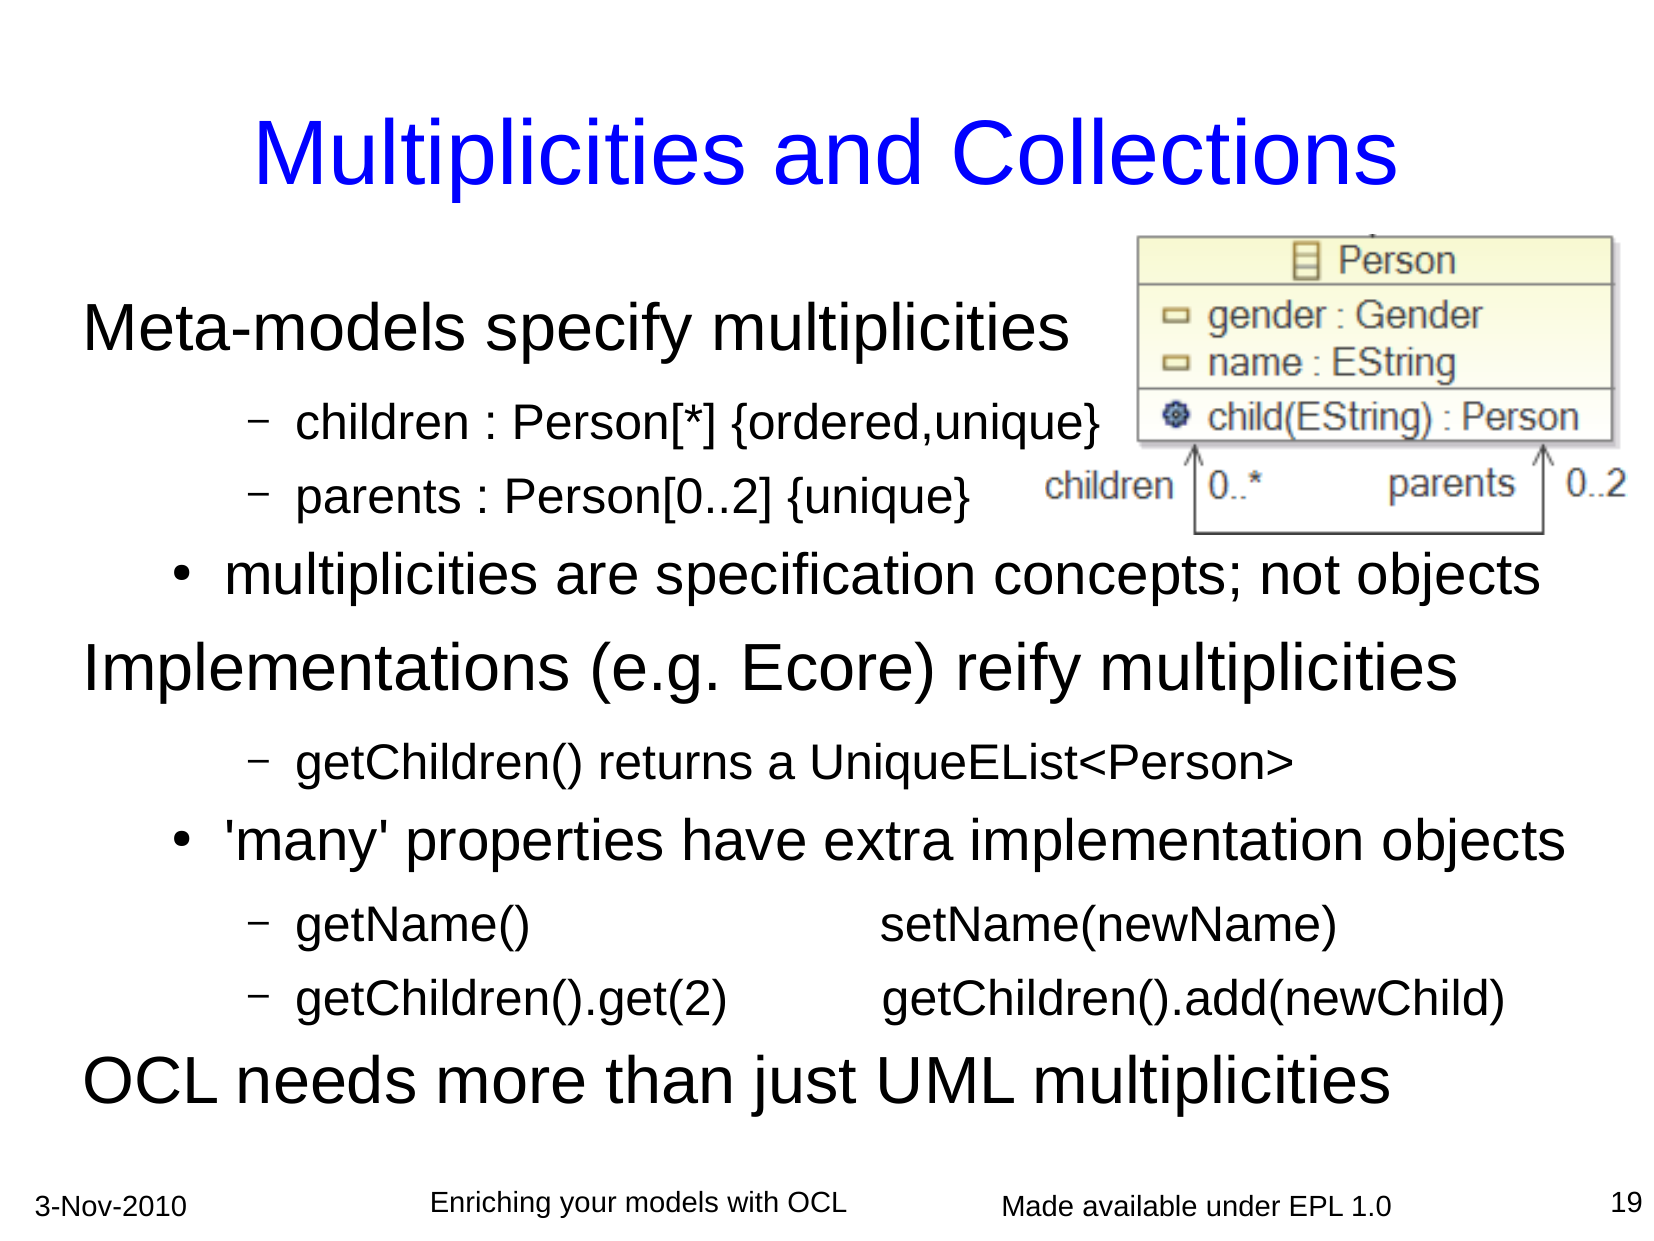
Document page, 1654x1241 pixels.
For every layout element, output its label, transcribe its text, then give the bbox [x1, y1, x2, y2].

picture [1045, 234, 1628, 535]
list Meta-models specify multiplicities children : Person[*] {ordered,unique} parents : Person[0..2] {unique} multiplicities are specification concepts; not objects Implementations (e.g. Ecore) reify multiplicities getChildren() returns a UniqueEList<Person> 'many' properties have extra implementation objects getName() setName(newName) getChildren().get(2) getChildren().add(newChild) OCL needs more than just UML multiplicities [82, 290, 1571, 1118]
title Multiplicities and Collections [82, 49, 1571, 257]
